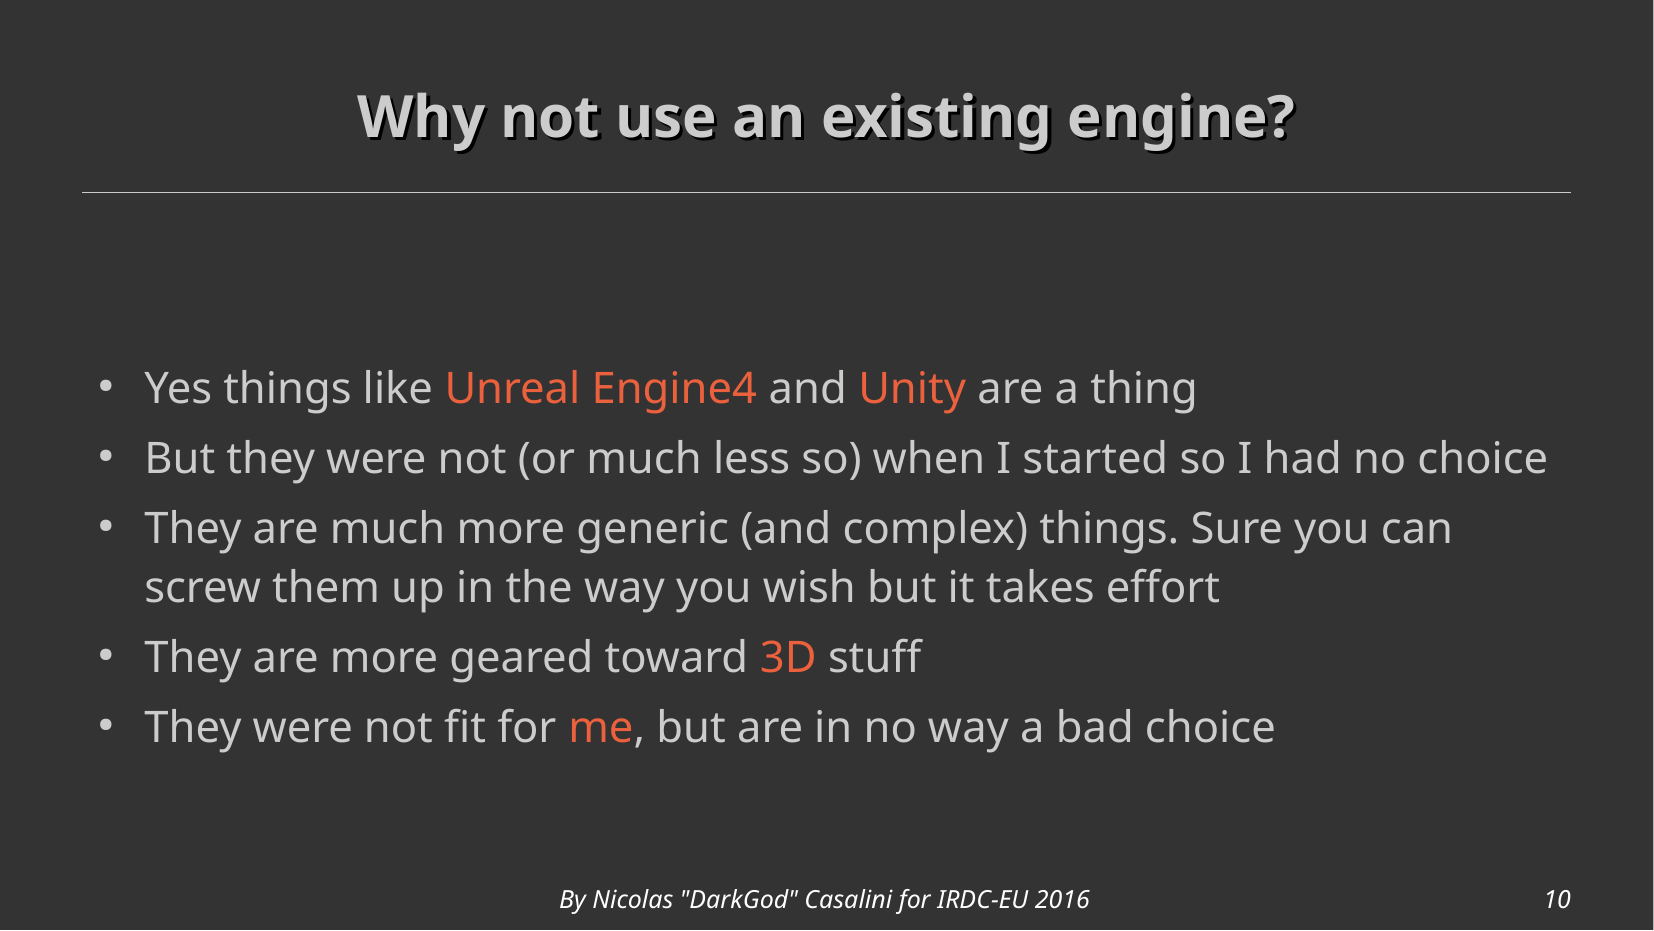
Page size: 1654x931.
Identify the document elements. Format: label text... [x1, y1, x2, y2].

title Why not use an existing engine? [82, 37, 1571, 193]
list Yes things like Unreal Engine4 and Unity are a thing But they were not (or much less so) when I started so I had no choice They are much more generic (and complex) things. Sure you can screw them up in the way you wish but it takes effort They are more geared toward 3D stuff They were not fit for me, but are in no way a bad choice [82, 217, 1571, 757]
